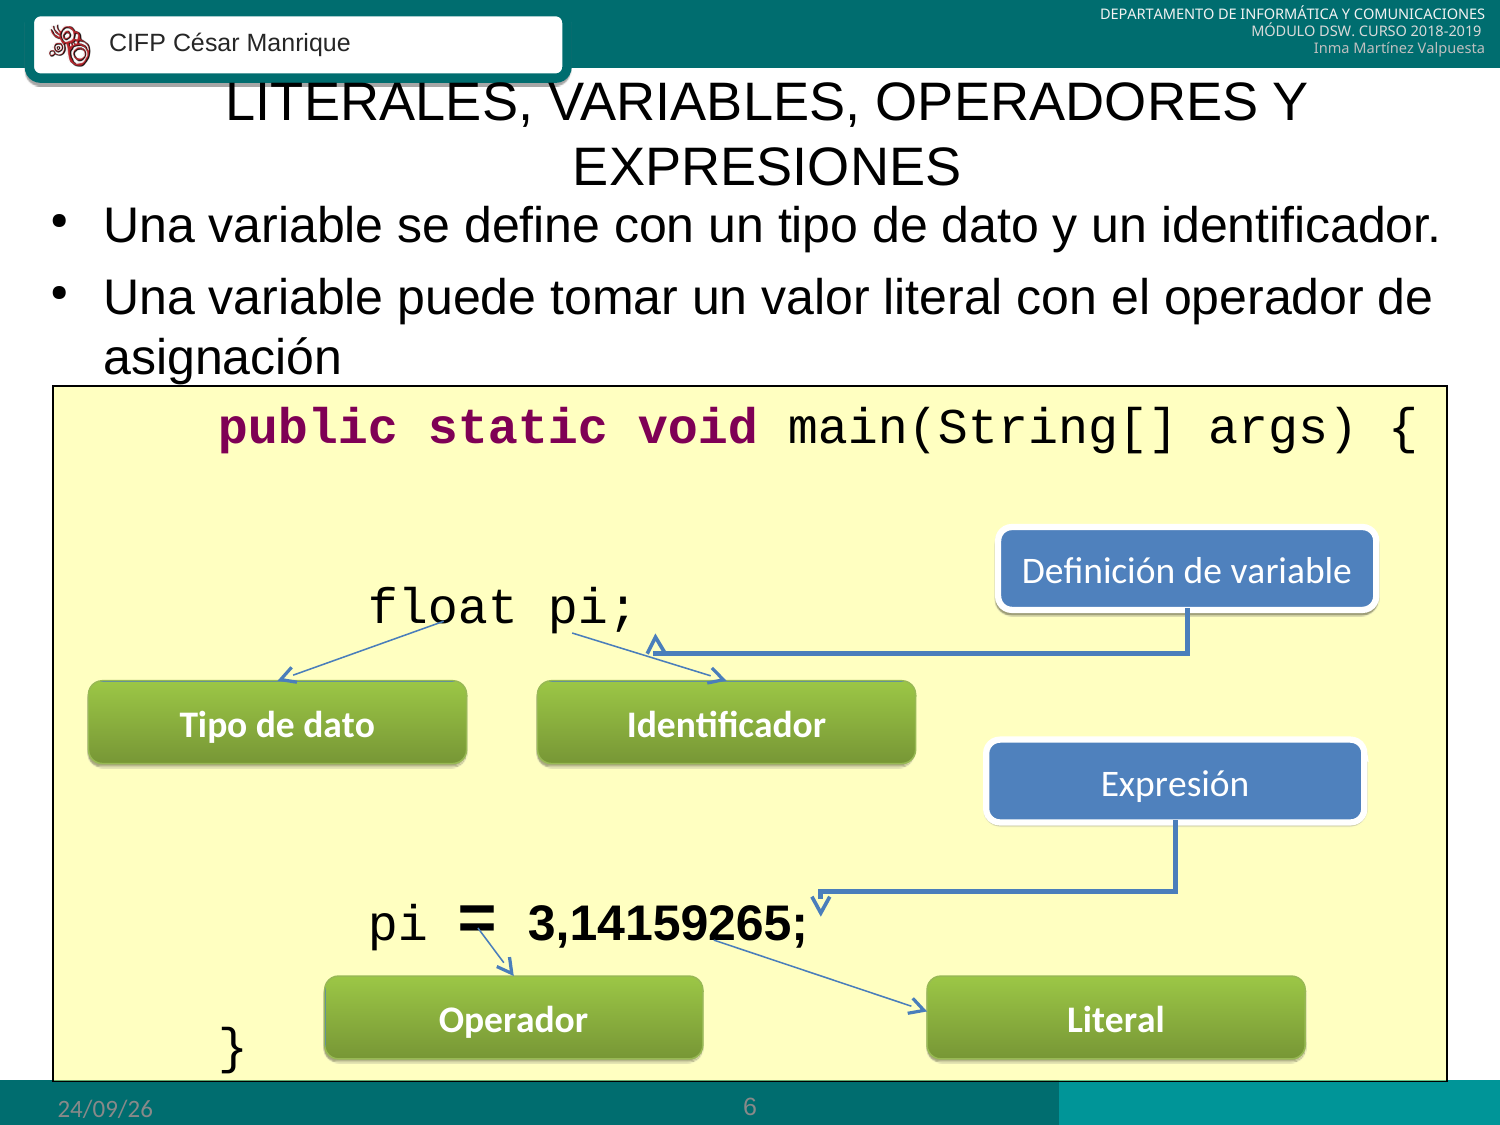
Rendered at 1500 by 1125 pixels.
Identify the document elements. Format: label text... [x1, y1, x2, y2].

text_box Tipo de dato [88, 680, 467, 764]
text_box Definición de variable [998, 527, 1377, 610]
text_box Expresión [986, 739, 1365, 823]
text_box 18/09/18 [42, 1085, 344, 1125]
text_box public static void main(String[] args) { float pi; pi = 3,14159265; } [53, 385, 1447, 1082]
picture [47, 23, 93, 67]
title LITERALES, VARIABLES, OPERADORES Y EXPRESIONES [17, 90, 1483, 173]
text_box Operador [324, 976, 703, 1059]
text_box Identificador [537, 680, 916, 764]
text_box Literal [927, 976, 1306, 1059]
list Una variable se define con un tipo de dato y un identificador. Una variable puede tomar un valor literal con el operador de asignación [17, 184, 1483, 1059]
text_box <número> [512, 1082, 988, 1125]
